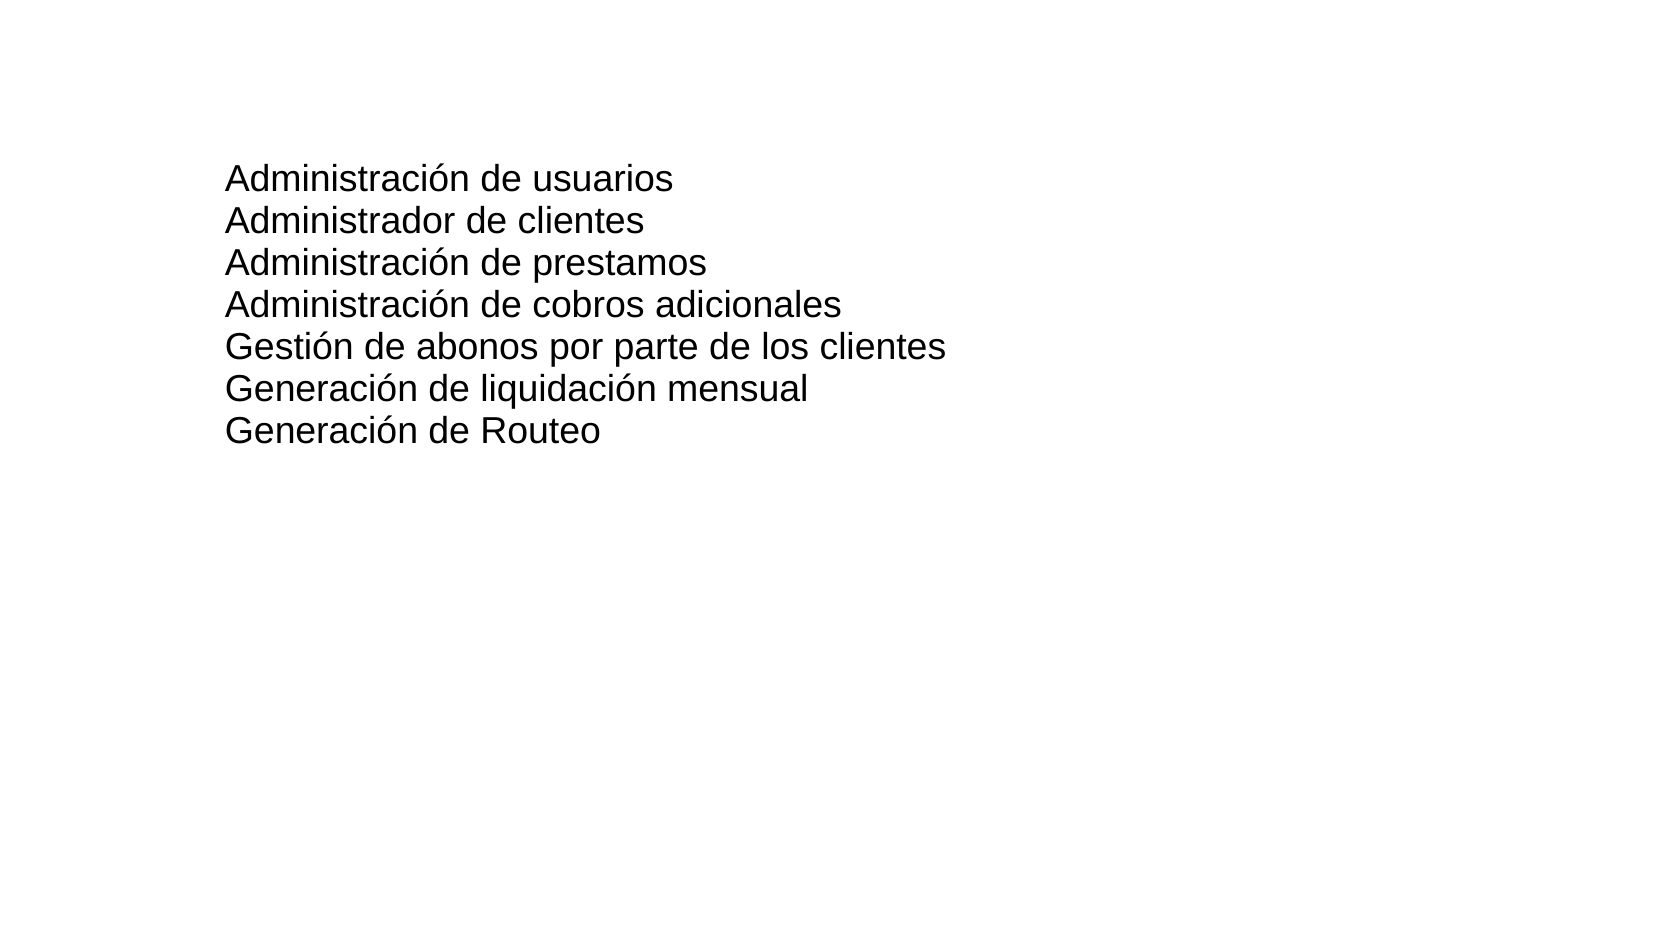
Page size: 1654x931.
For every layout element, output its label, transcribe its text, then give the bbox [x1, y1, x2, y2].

text_box Administración de usuarios Administrador de clientes Administración de prestamos Administración de cobros adicionales Gestión de abonos por parte de los clientes Generación de liquidación mensual Generación de Routeo [210, 150, 962, 459]
